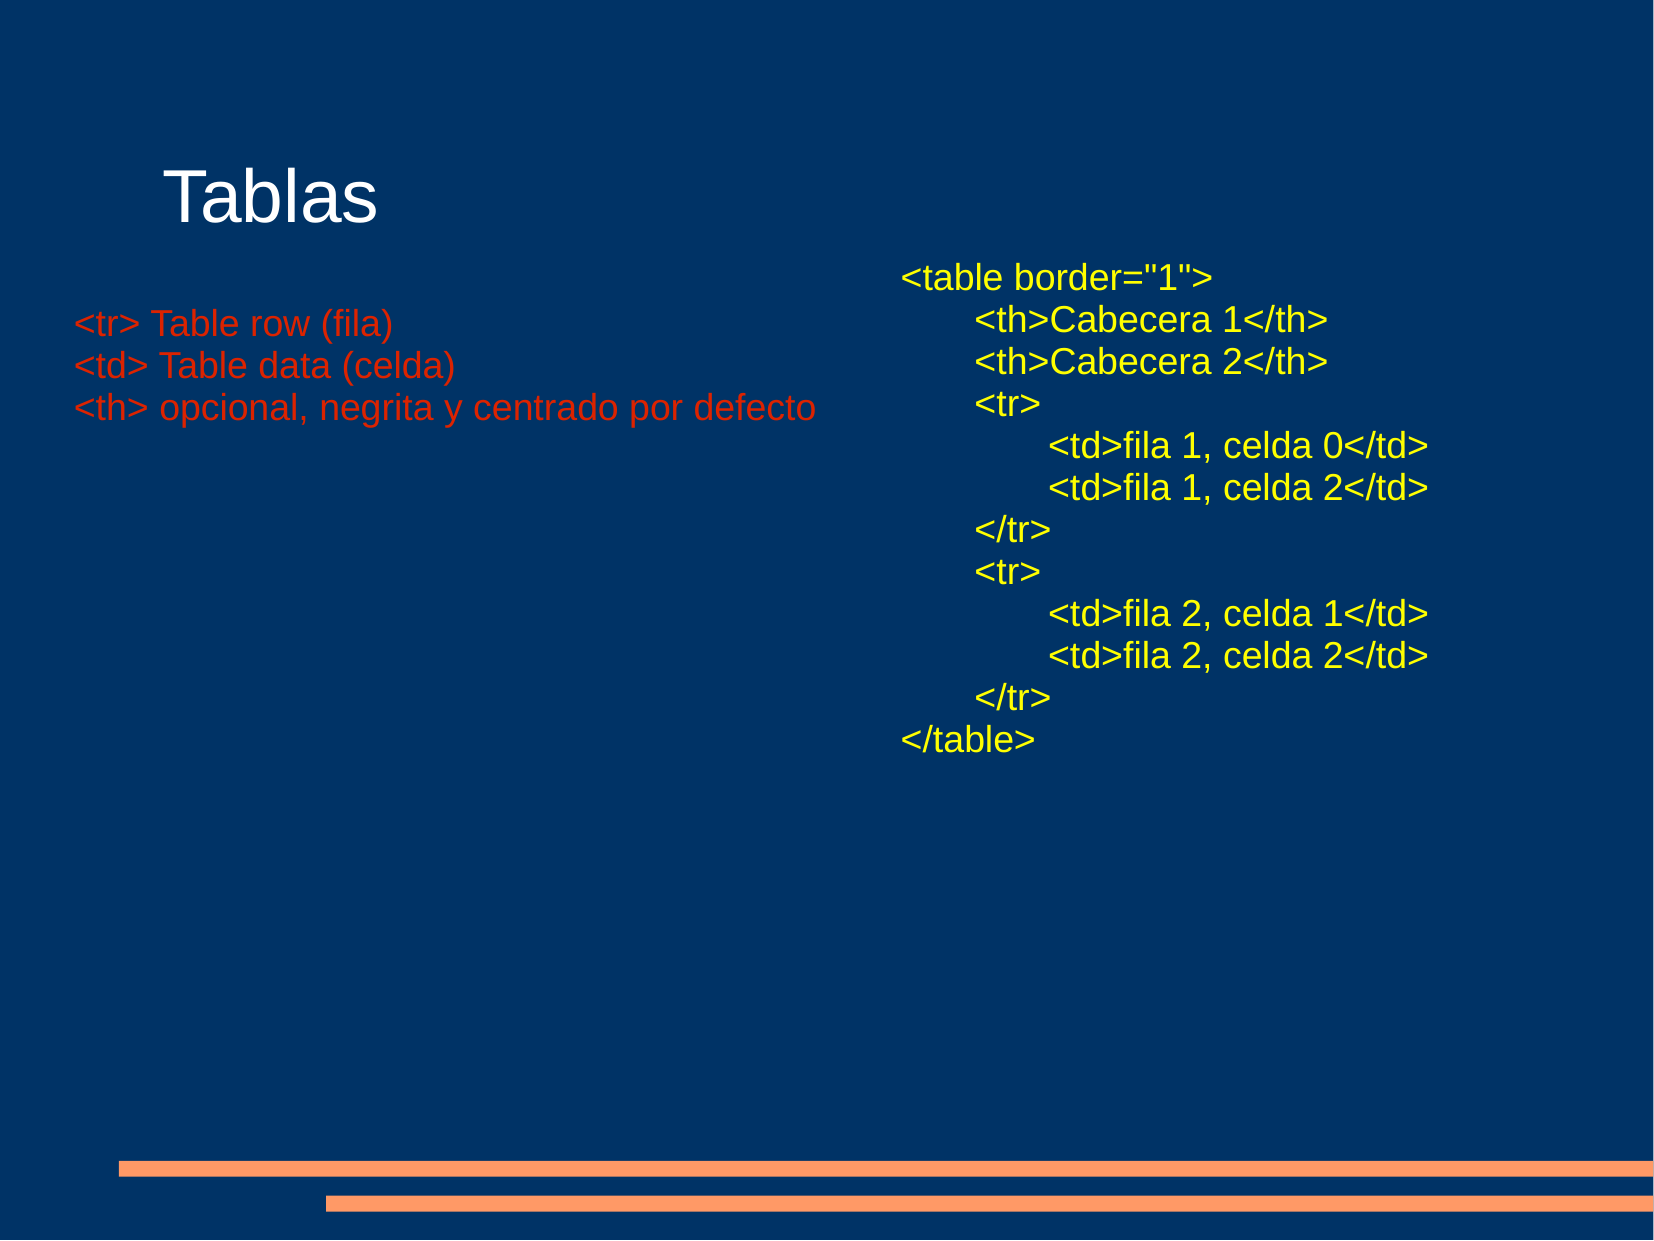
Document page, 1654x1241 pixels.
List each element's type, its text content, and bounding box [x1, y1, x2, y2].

text_box <table border="1"> <th>Cabecera 1</th> <th>Cabecera 2</th> <tr> <td>fila 1, celda 0</td> <td>fila 1, celda 2</td> </tr> <tr> <td>fila 2, celda 1</td> <td>fila 2, celda 2</td> </tr> </table> [885, 249, 1477, 768]
text_box Tablas [147, 147, 443, 247]
text_box <tr> Table row (fila) <td> Table data (celda) <th> opcional, negrita y centrado por defecto [59, 295, 857, 437]
